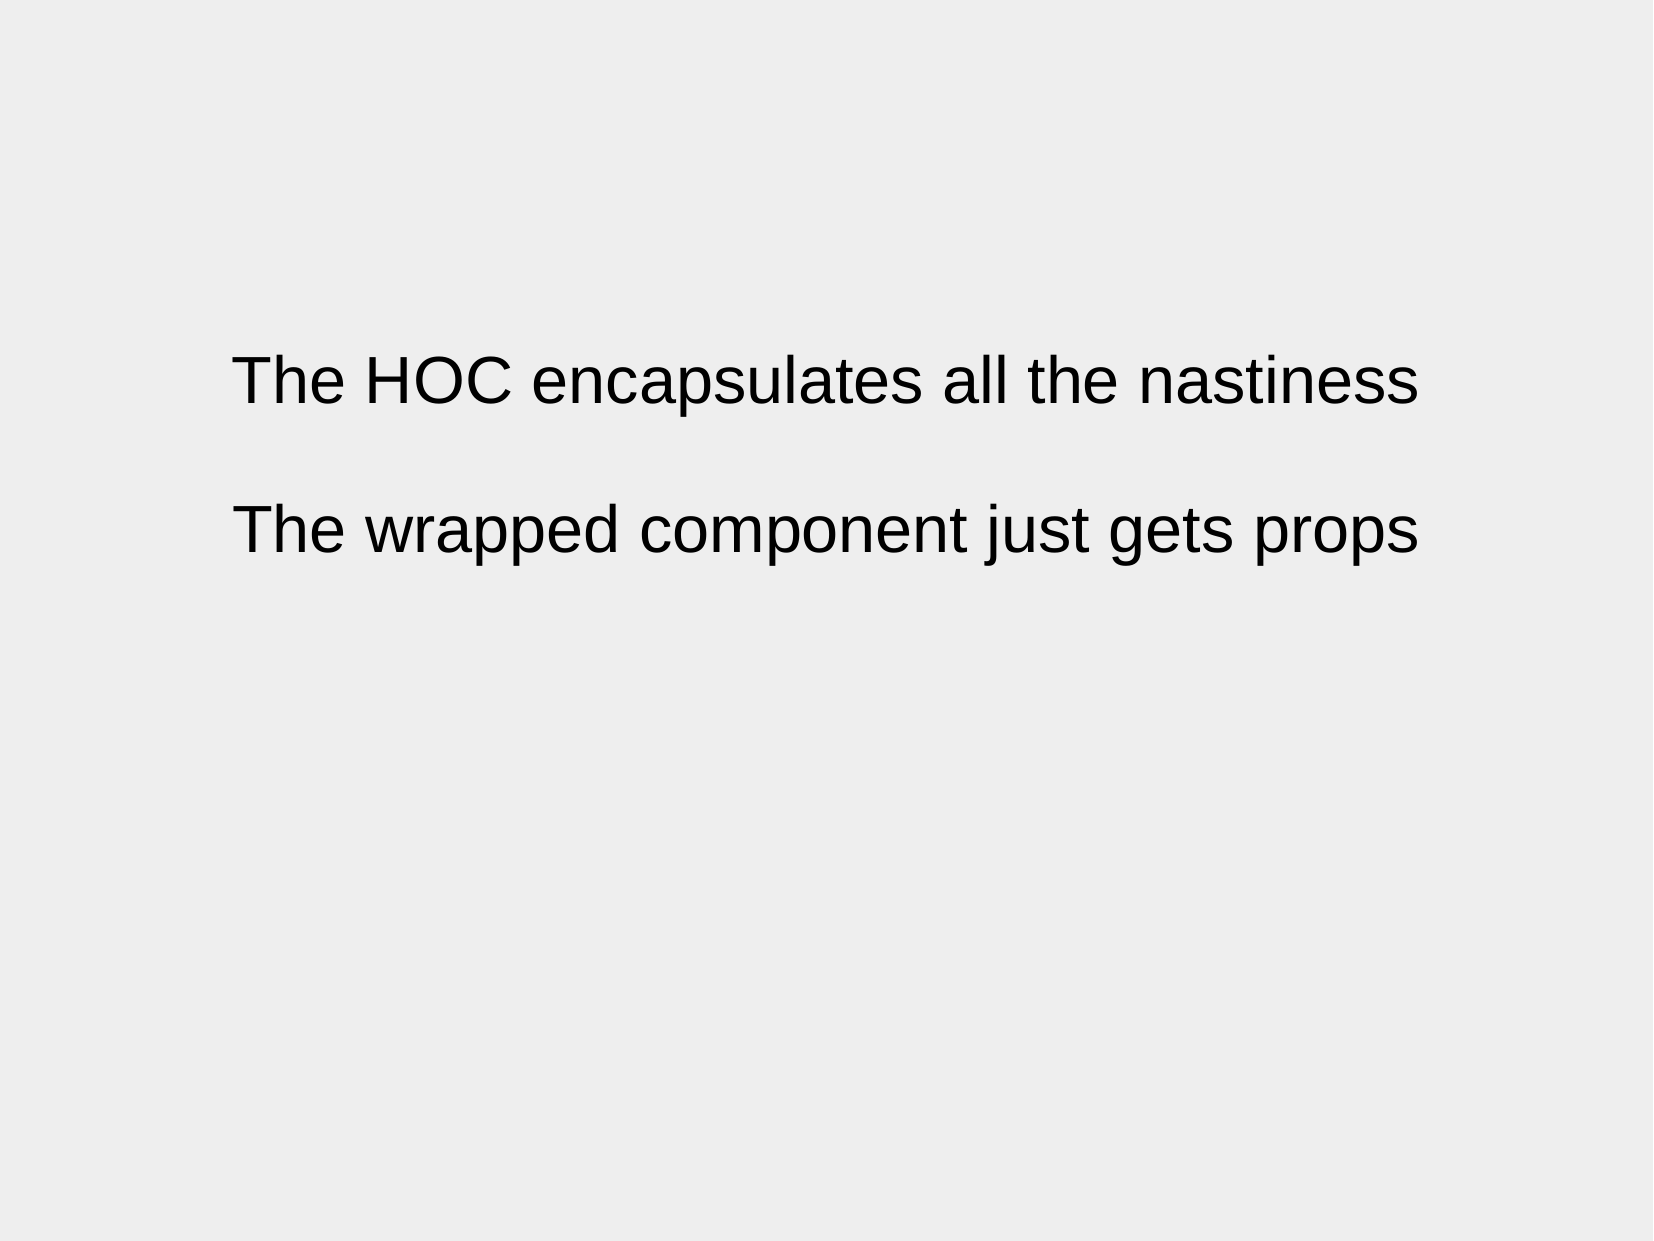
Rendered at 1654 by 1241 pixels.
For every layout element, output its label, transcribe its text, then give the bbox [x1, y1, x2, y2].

subtitle The HOC encapsulates all the nastiness The wrapped component just gets props [82, 49, 1571, 1010]
